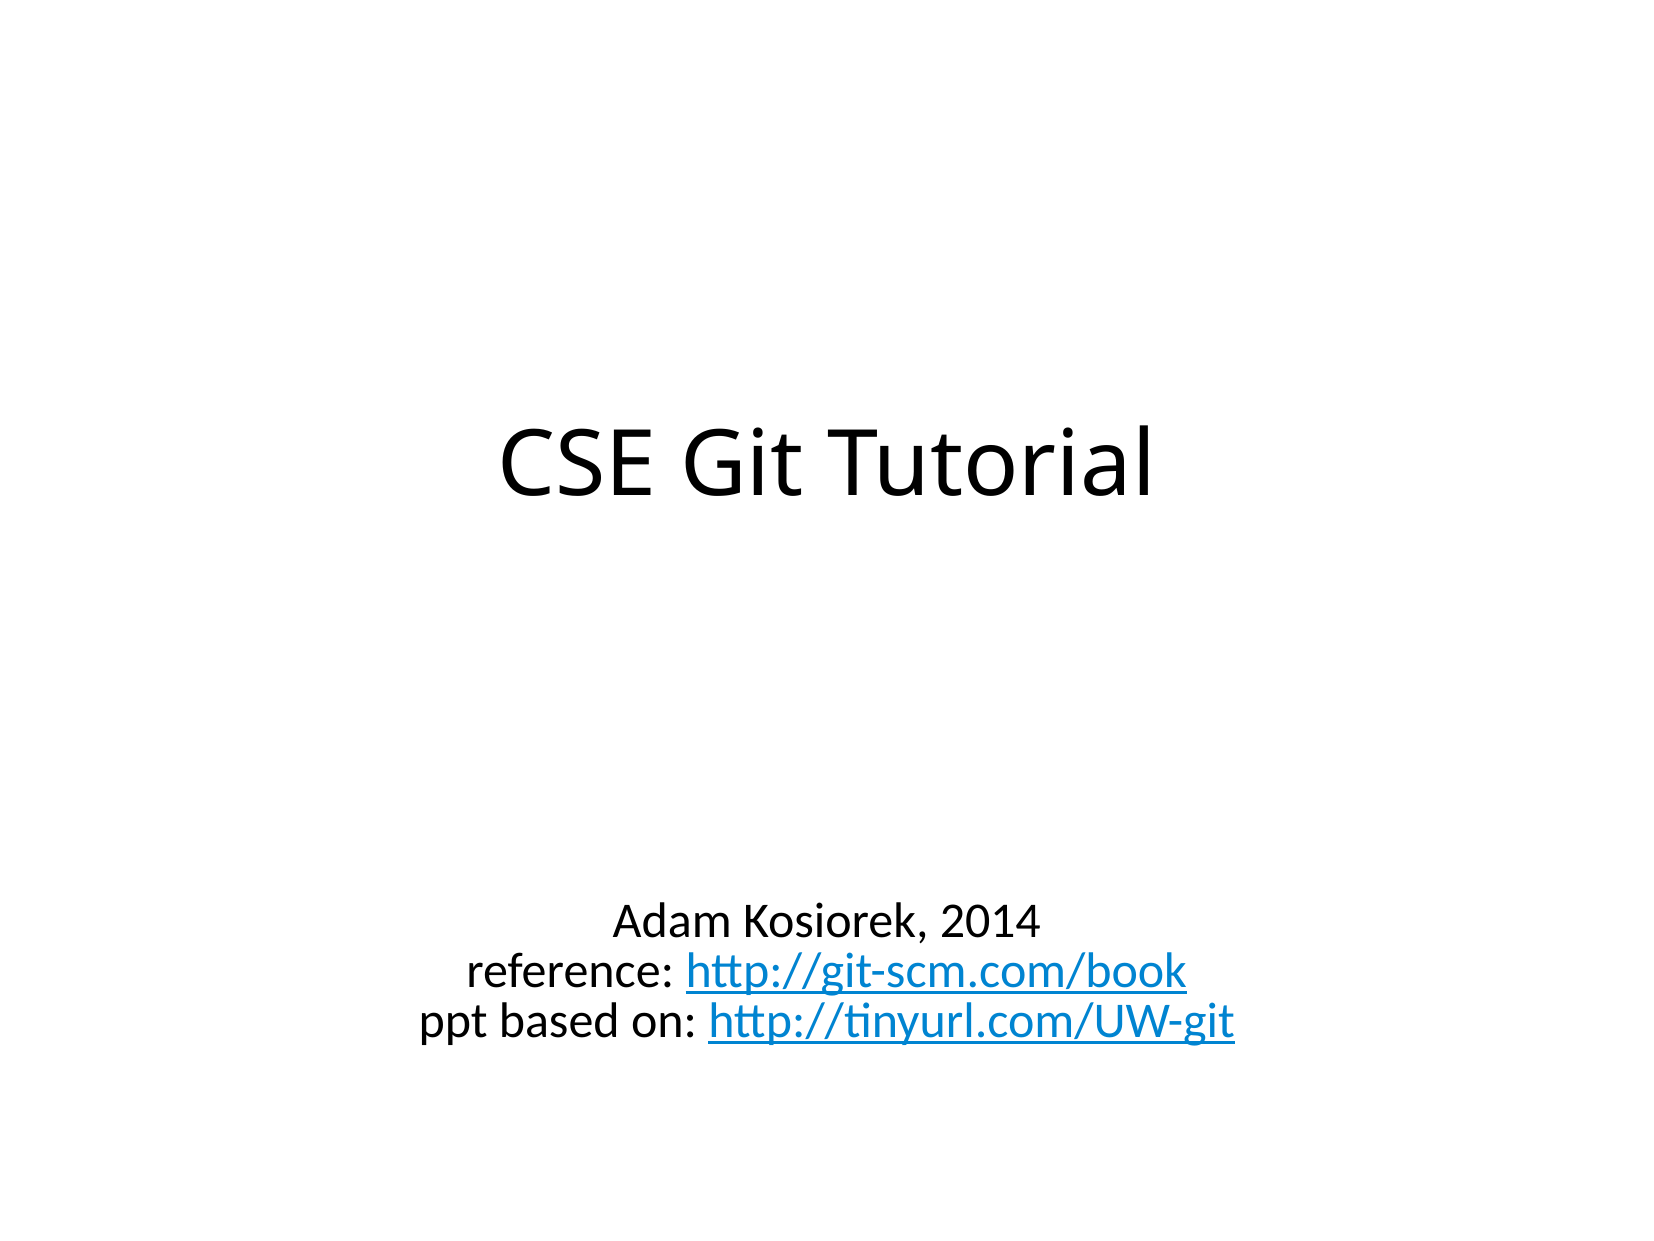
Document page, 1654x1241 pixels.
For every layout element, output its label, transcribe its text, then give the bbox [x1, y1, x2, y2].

title CSE Git Tutorial [82, 49, 1571, 780]
subtitle Adam Kosiorek, 2014 reference: http://git-scm.com/book ppt based on: http://tinyurl.com/UW-git [82, 780, 1571, 1171]
